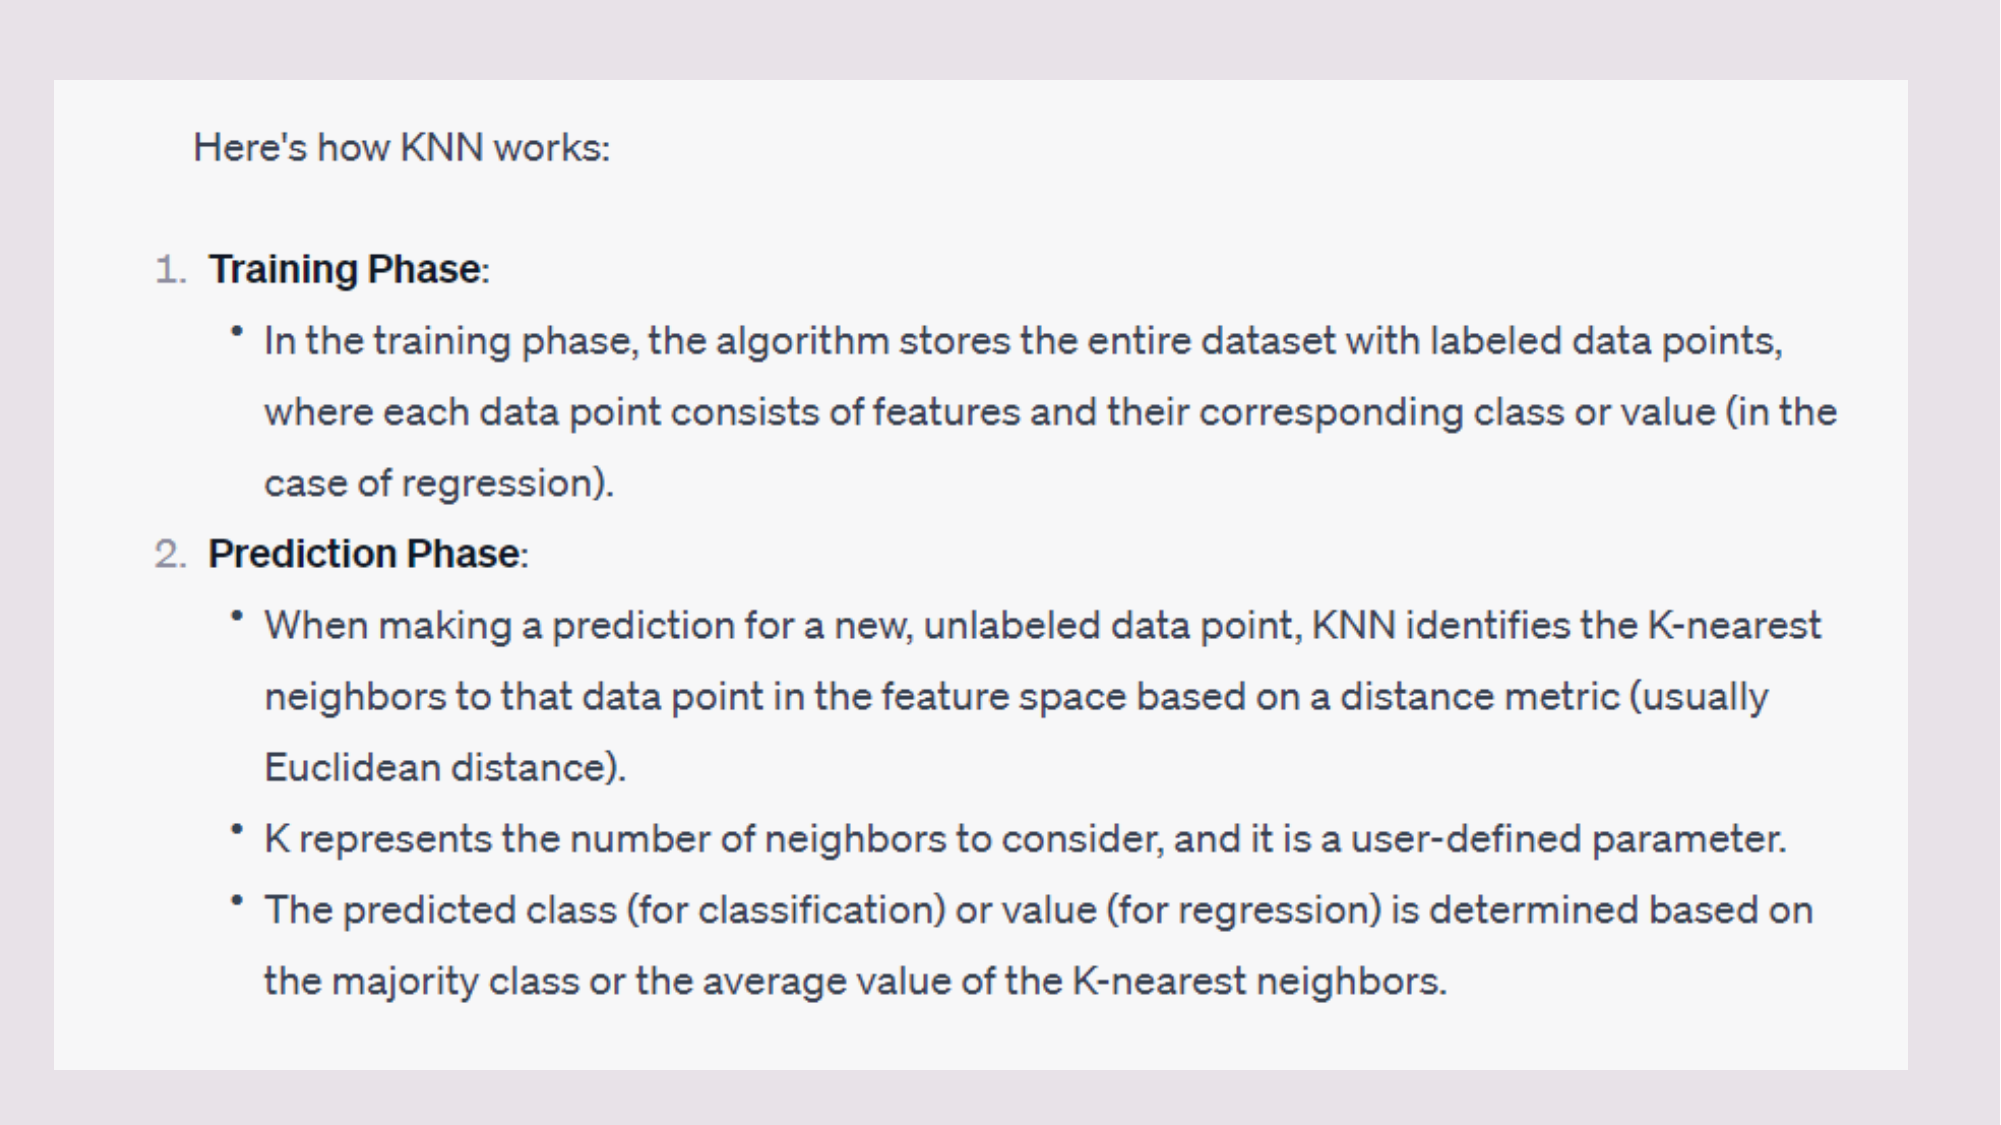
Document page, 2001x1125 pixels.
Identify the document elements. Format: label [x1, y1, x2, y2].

picture [54, 80, 1908, 1070]
